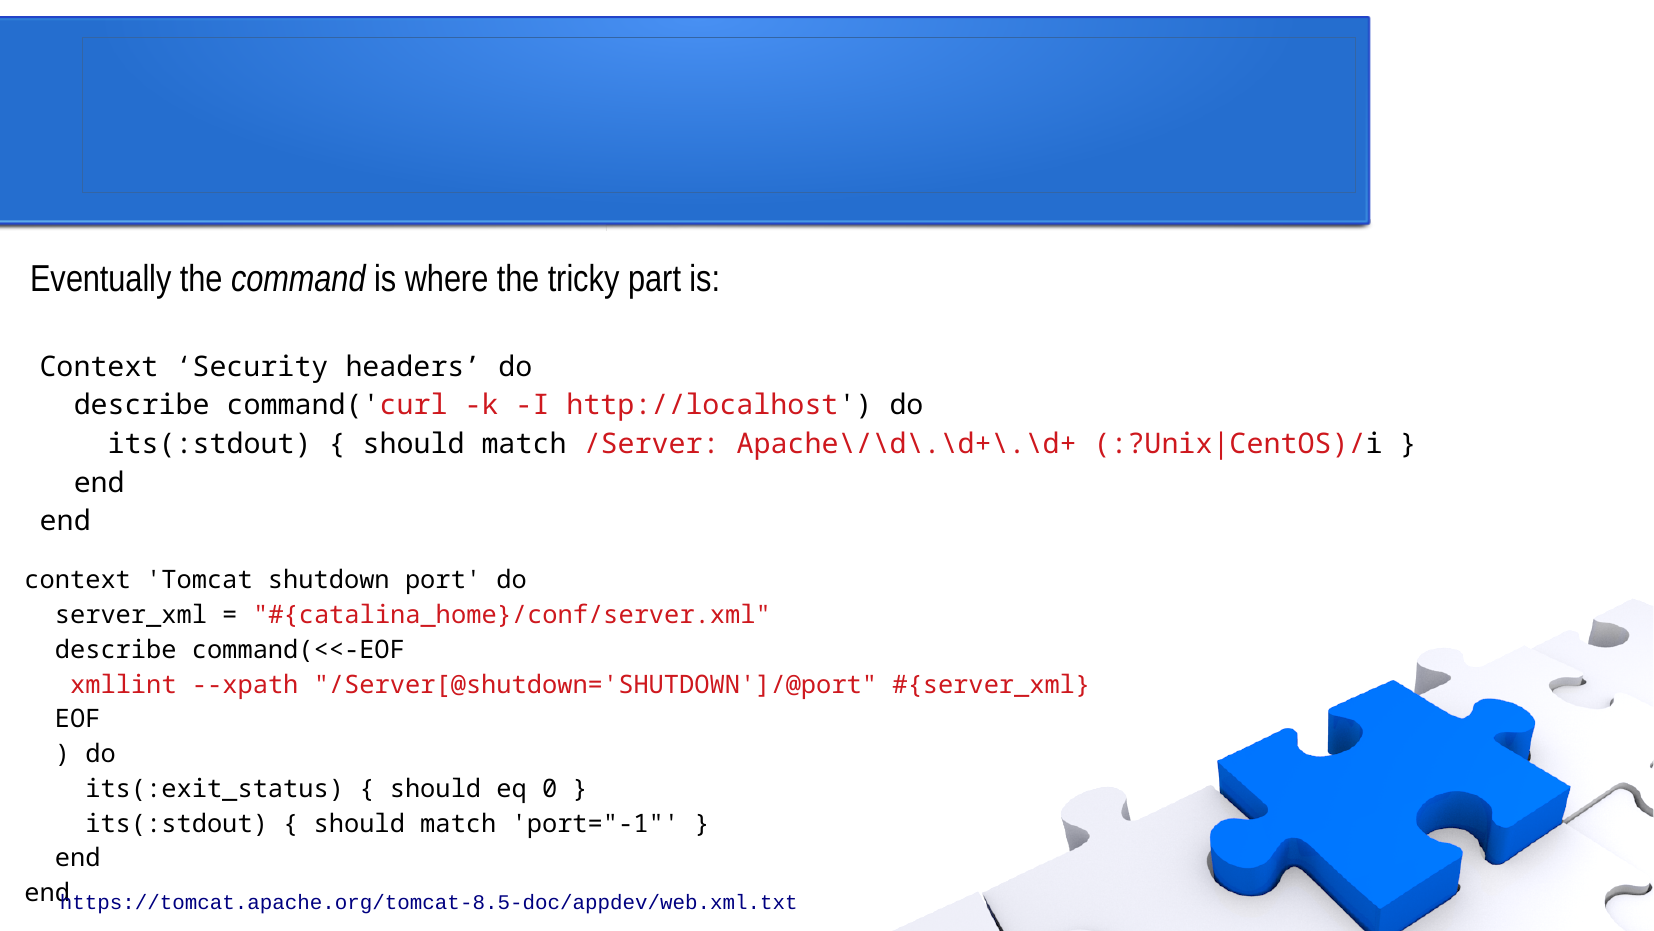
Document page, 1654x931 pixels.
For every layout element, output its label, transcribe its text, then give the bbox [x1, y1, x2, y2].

list context 'Tomcat shutdown port' do server_xml = "#{catalina_home}/conf/server.xml" describe command(<<-EOF xmllint --xpath "/Server[@shutdown='SHUTDOWN']/@port" #{server_xml} EOF ) do its(:exit_status) { should eq 0 } its(:stdout) { should match 'port="-1"' } end end [24, 525, 1600, 931]
picture [1591, 491, 1654, 931]
text_box https://tomcat.apache.org/tomcat-8.5-doc/appdev/web.xml.txt [45, 885, 961, 924]
picture [0, 16, 1375, 231]
list Context ‘Security headers’ do describe command('curl -k -I http://localhost') do its(:stdout) { should match /Server: Apache\/\d\.\d+\.\d+ (:?Unix|CentOS)/i } end end [22, 345, 1591, 541]
list Eventually the command is where the tricky part is: [30, 225, 1343, 331]
title [82, 37, 1356, 193]
